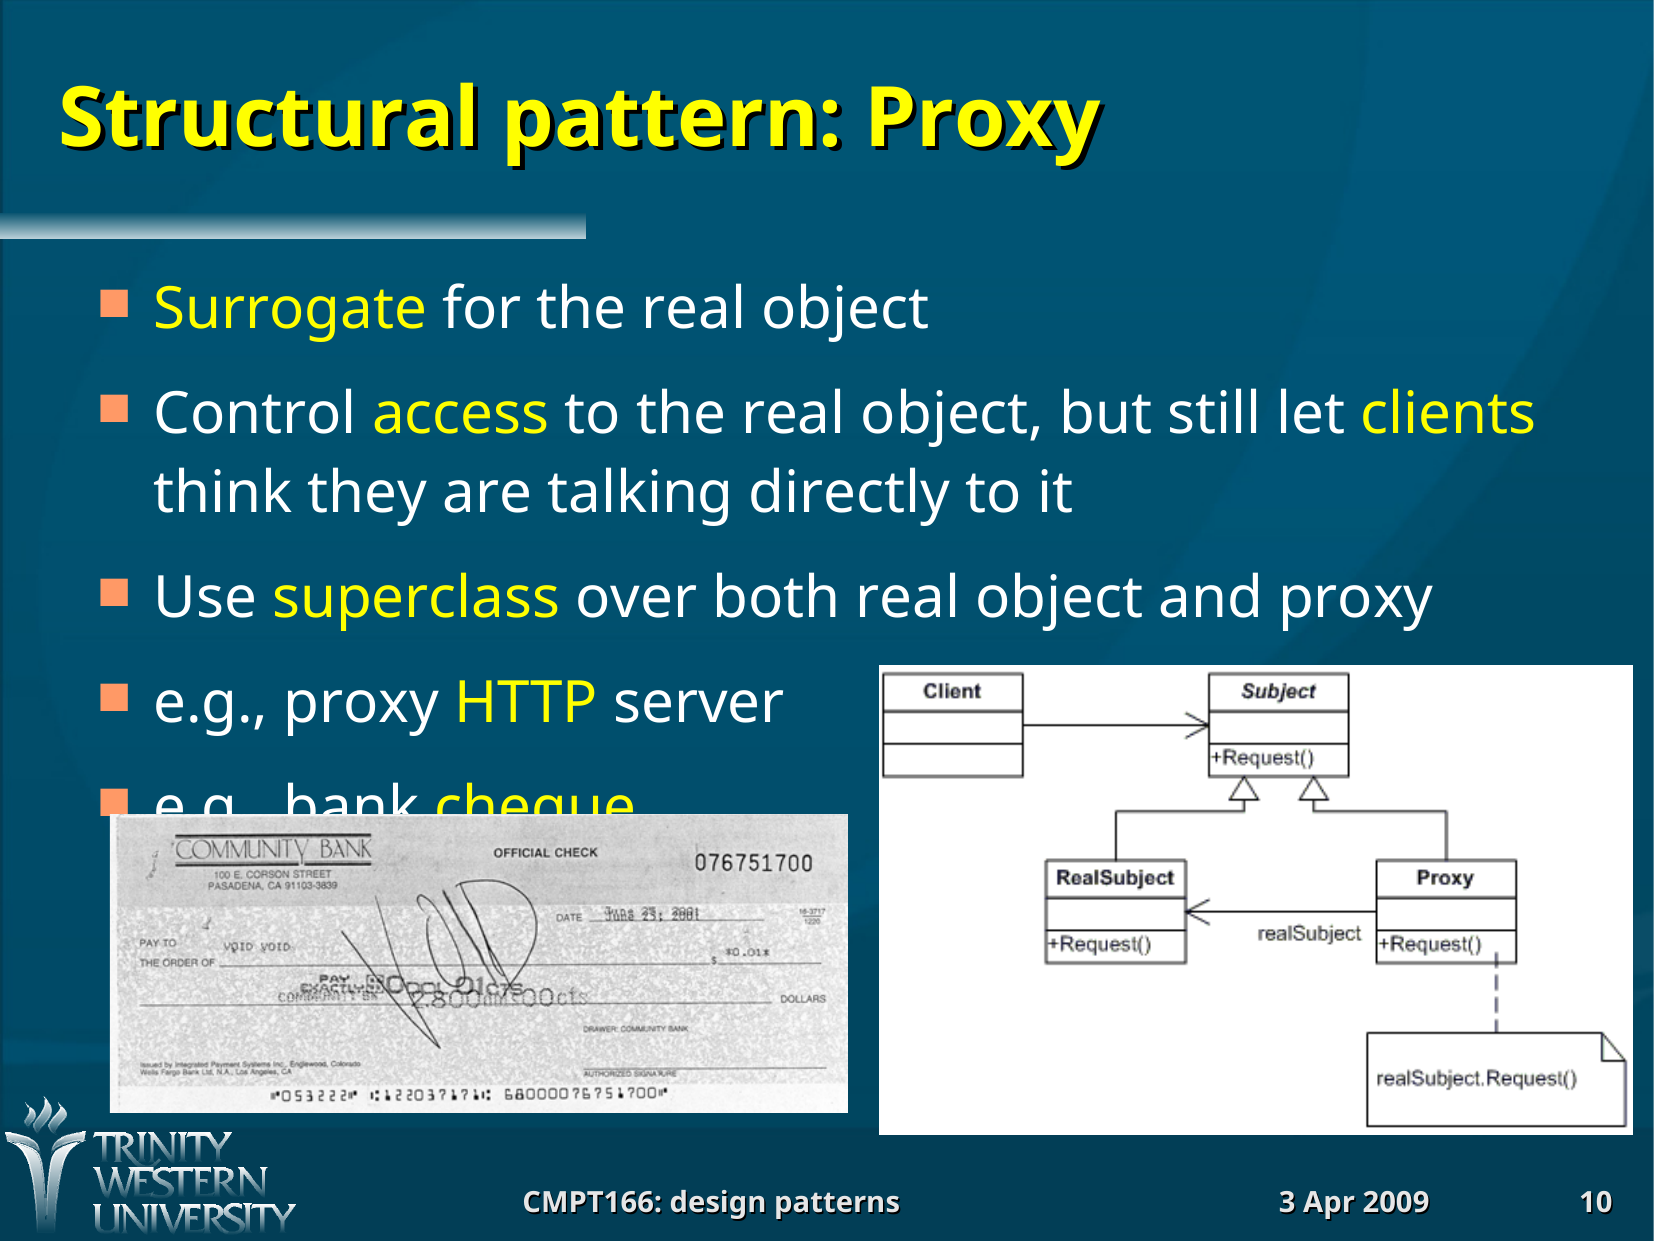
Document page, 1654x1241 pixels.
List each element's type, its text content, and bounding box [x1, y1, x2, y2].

picture [38, 1227, 54, 1232]
picture [109, 814, 847, 1112]
title Structural pattern: Proxy [59, 27, 1548, 201]
picture [880, 666, 1654, 1134]
list Surrogate for the real object Control access to the real object, but still let clients think they are talking directly to it Use superclass over both real object and proxy e.g., proxy HTTP server e.g., bank cheque [82, 266, 1571, 782]
